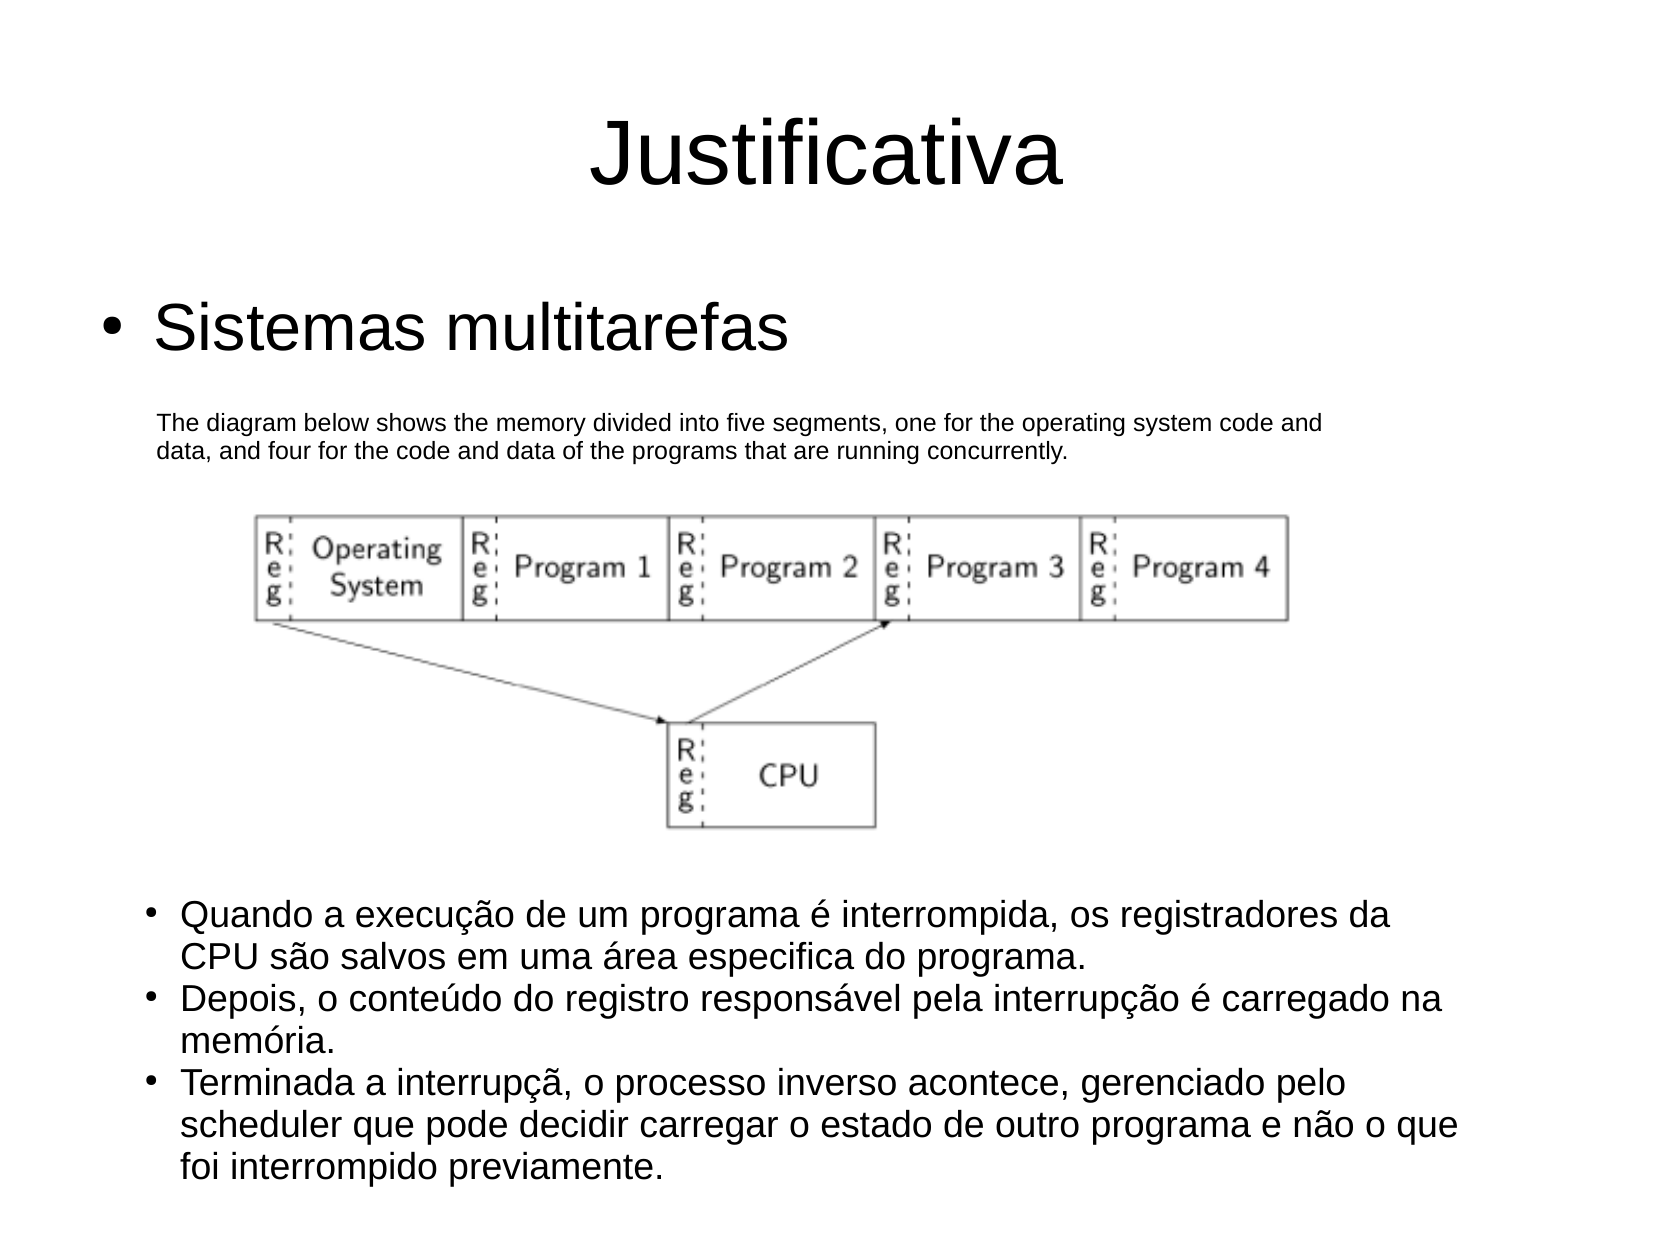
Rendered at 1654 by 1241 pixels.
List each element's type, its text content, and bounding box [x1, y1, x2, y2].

title Justificativa [82, 49, 1571, 257]
text_box The diagram below shows the memory divided into five segments, one for the operating system code and data, and four for the code and data of the programs that are running concurrently. [141, 401, 1396, 473]
picture [248, 511, 1298, 839]
text_box Quando a execução de um programa é interrompida, os registradores da CPU são salvos em uma área especifica do programa. Depois, o conteúdo do registro responsável pela interrupção é carregado na memória. Terminada a interrupçã, o processo inverso acontece, gerenciado pelo scheduler que pode decidir carregar o estado de outro programa e não o que foi interrompido previamente. [129, 885, 1477, 1195]
list Sistemas multitarefas [82, 290, 1538, 1010]
